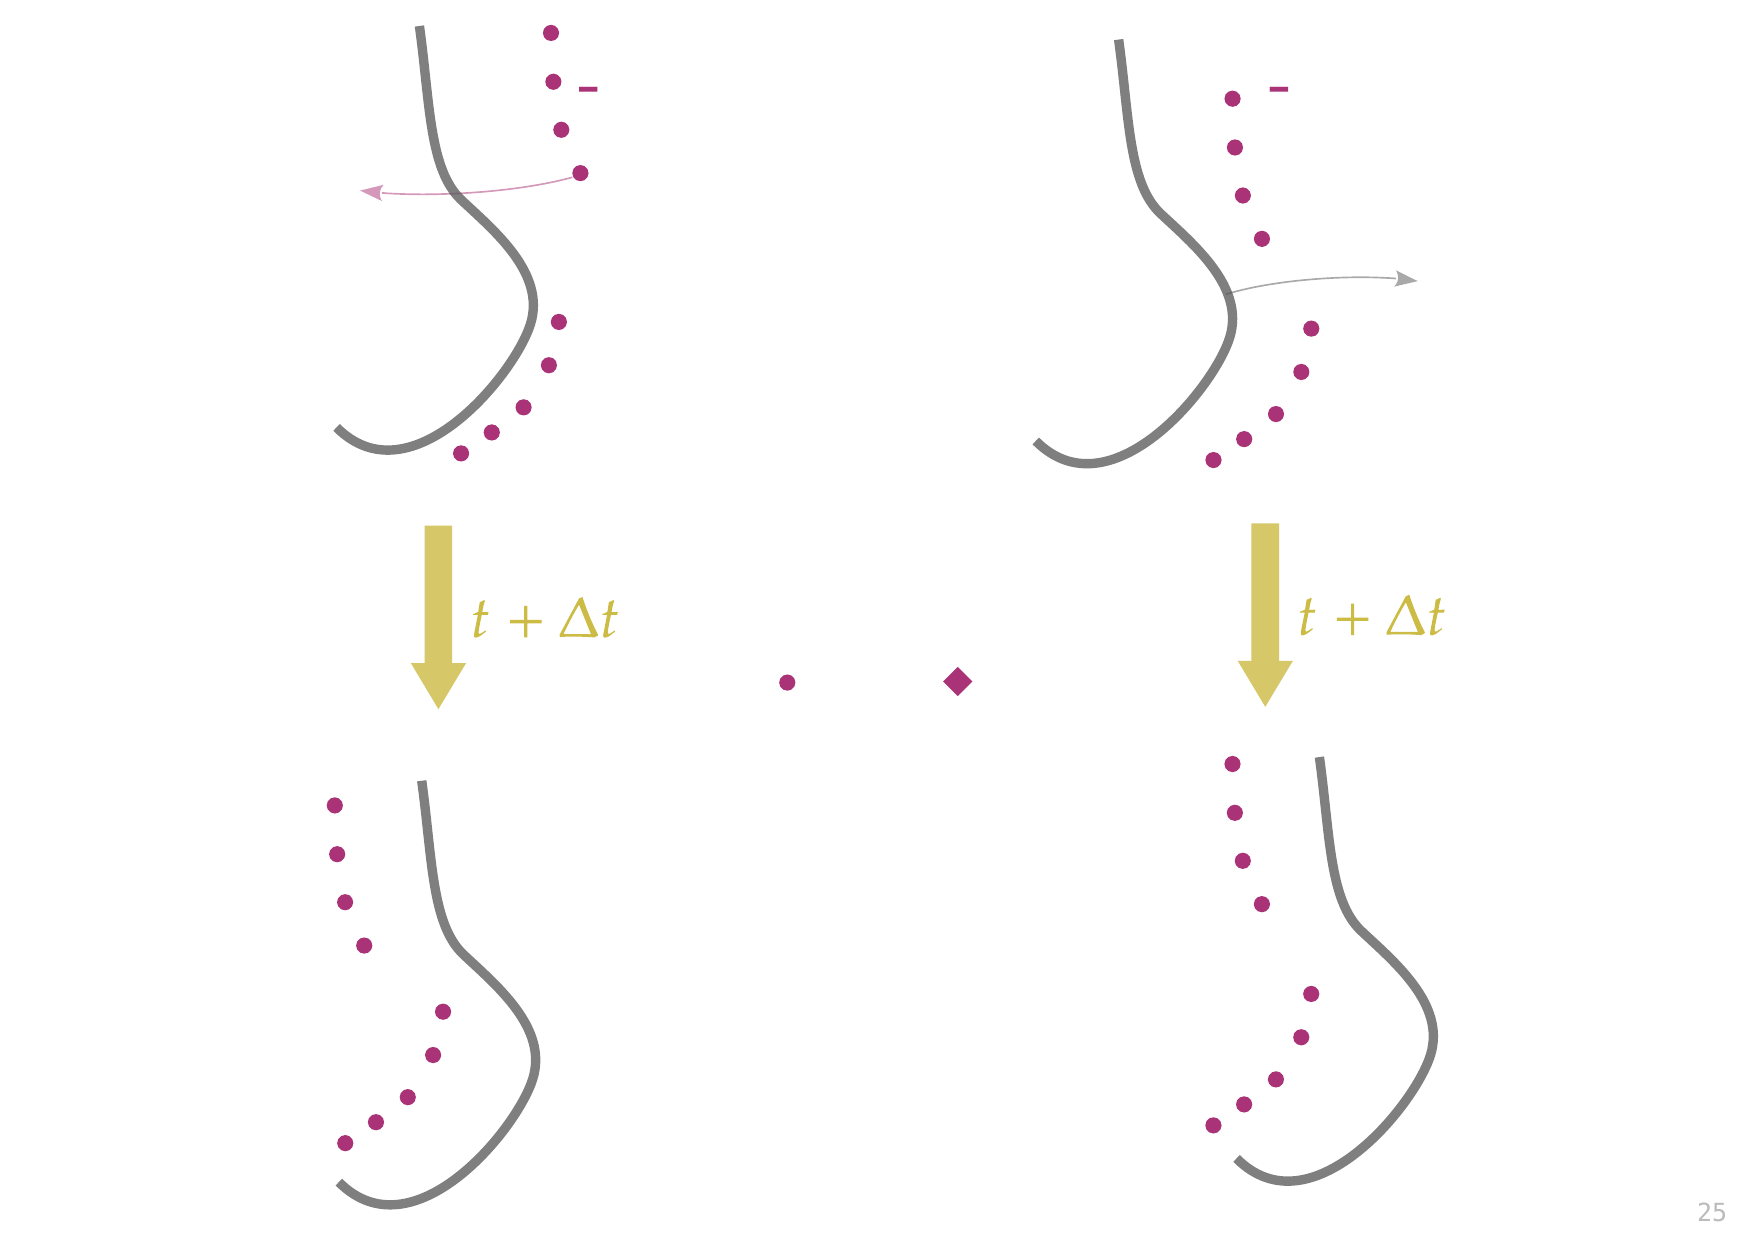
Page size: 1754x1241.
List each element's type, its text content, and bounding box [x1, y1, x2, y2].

text_box [1224, 90, 1241, 107]
text_box [337, 1135, 354, 1152]
text_box [472, 600, 489, 638]
text_box [329, 846, 346, 863]
text_box [1205, 1117, 1222, 1134]
text_box [553, 121, 570, 138]
text_box [1224, 755, 1241, 773]
text_box [545, 73, 562, 90]
text_box [356, 937, 373, 954]
text_box [1234, 187, 1251, 204]
text_box [1234, 852, 1251, 869]
text_box [1293, 363, 1310, 381]
text_box [1293, 1029, 1310, 1046]
text_box [779, 674, 796, 691]
text_box [367, 1114, 385, 1131]
text_box [515, 399, 532, 416]
text_box [602, 600, 618, 638]
text_box [1205, 451, 1222, 469]
text_box [1303, 985, 1320, 1003]
text_box [1253, 896, 1271, 913]
text_box [1236, 430, 1253, 448]
text_box [1237, 523, 1293, 707]
text_box [1236, 1096, 1253, 1113]
text_box [1253, 230, 1271, 247]
text_box [1267, 405, 1285, 423]
text_box [434, 1003, 452, 1020]
text_box [1336, 603, 1369, 636]
text_box [550, 313, 567, 331]
text_box [1429, 597, 1445, 636]
text_box [510, 605, 542, 638]
text_box [943, 666, 973, 697]
text_box [540, 357, 558, 374]
text_box [399, 1089, 416, 1106]
text_box [337, 894, 354, 911]
text_box [1386, 594, 1425, 636]
text_box [425, 1046, 442, 1064]
text_box [572, 165, 589, 182]
text_box [1226, 139, 1244, 156]
text_box [1226, 804, 1243, 821]
text_box [559, 597, 598, 638]
text_box [326, 797, 343, 814]
text_box [410, 525, 467, 710]
text_box – [1253, 47, 1306, 107]
text_box – [562, 47, 615, 107]
text_box [1267, 1071, 1285, 1088]
text_box [1299, 597, 1316, 636]
text_box [452, 445, 470, 462]
text_box [1303, 320, 1320, 337]
text_box [542, 24, 560, 42]
text_box [483, 424, 500, 441]
